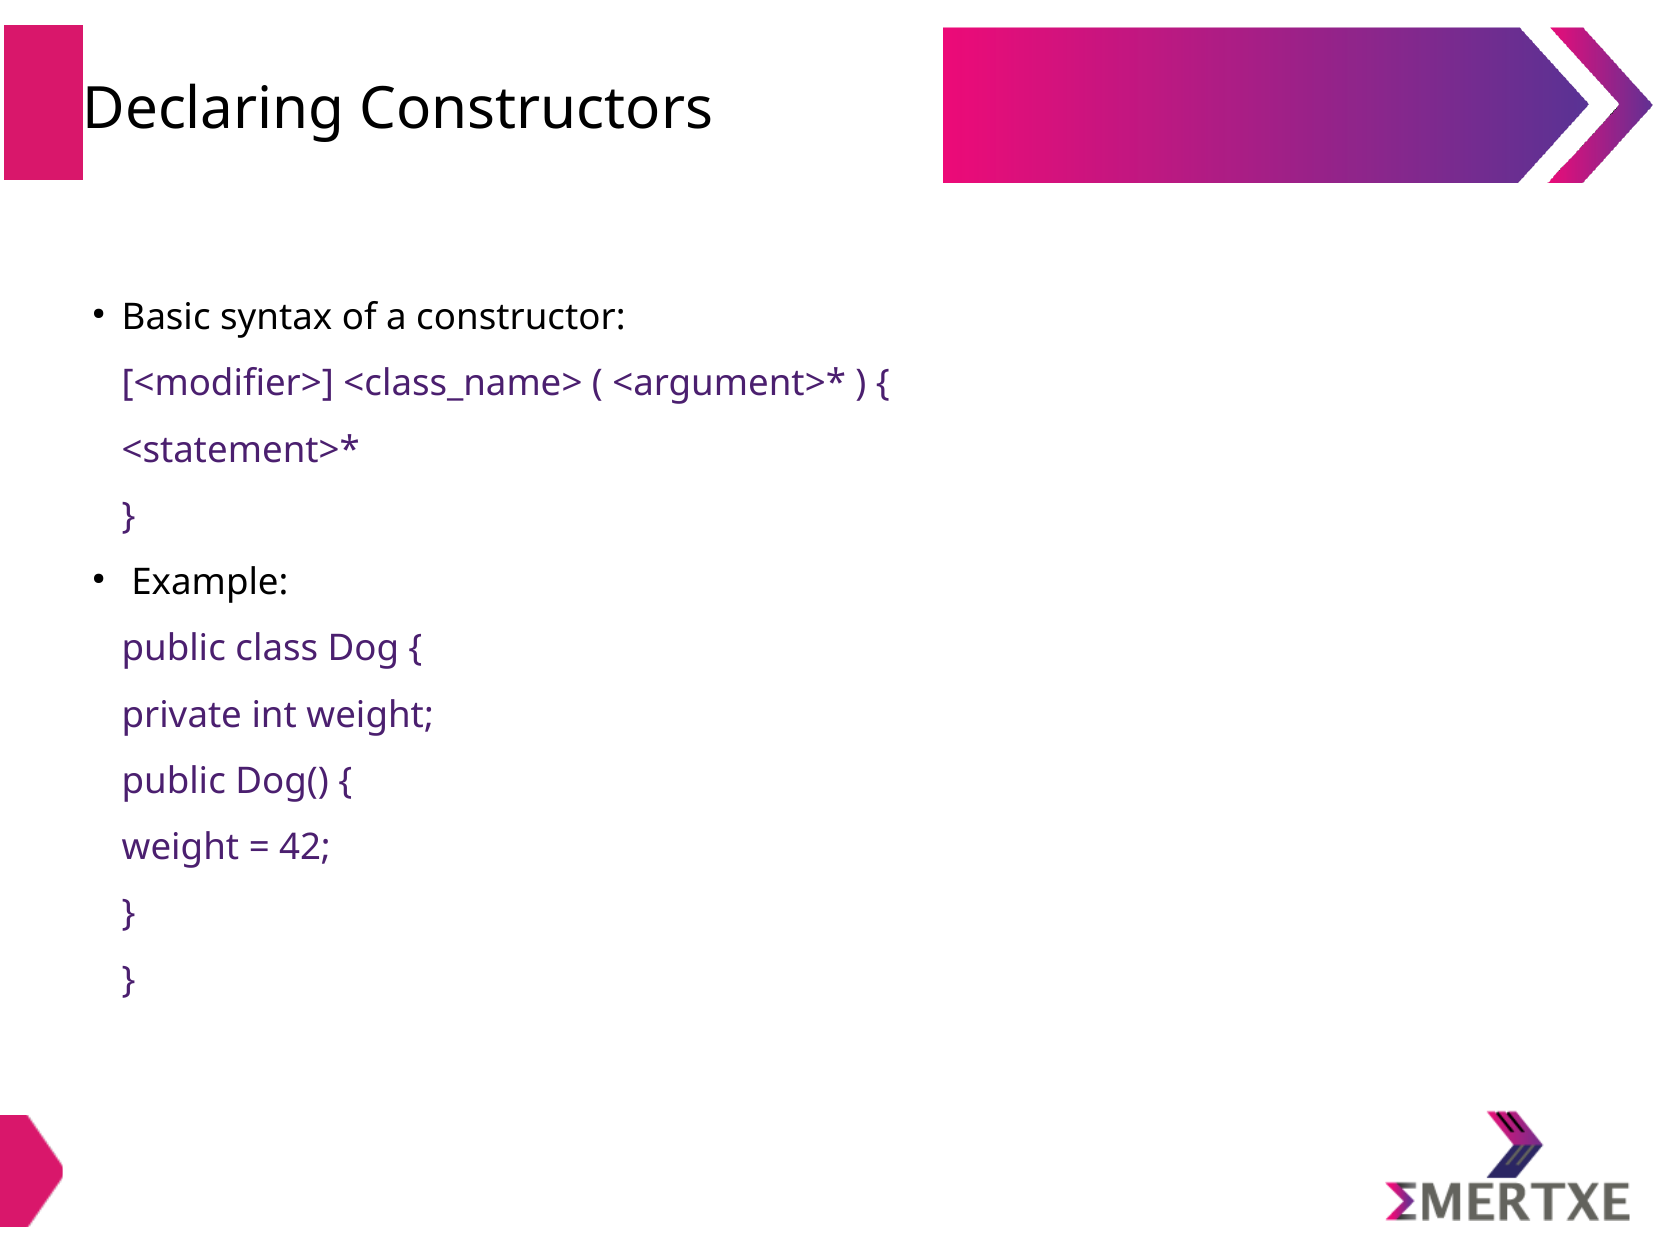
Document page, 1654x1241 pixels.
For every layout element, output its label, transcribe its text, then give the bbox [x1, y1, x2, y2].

title Declaring Constructors [82, 2, 1571, 210]
picture [1385, 1107, 1631, 1221]
picture [1571, 27, 1653, 183]
list Basic syntax of a constructor: [<modifier>] <class_name> ( <argument>* ) { <statement>* } Example: public class Dog { private int weight; public Dog() { weight = 42; } } [82, 290, 1571, 1010]
